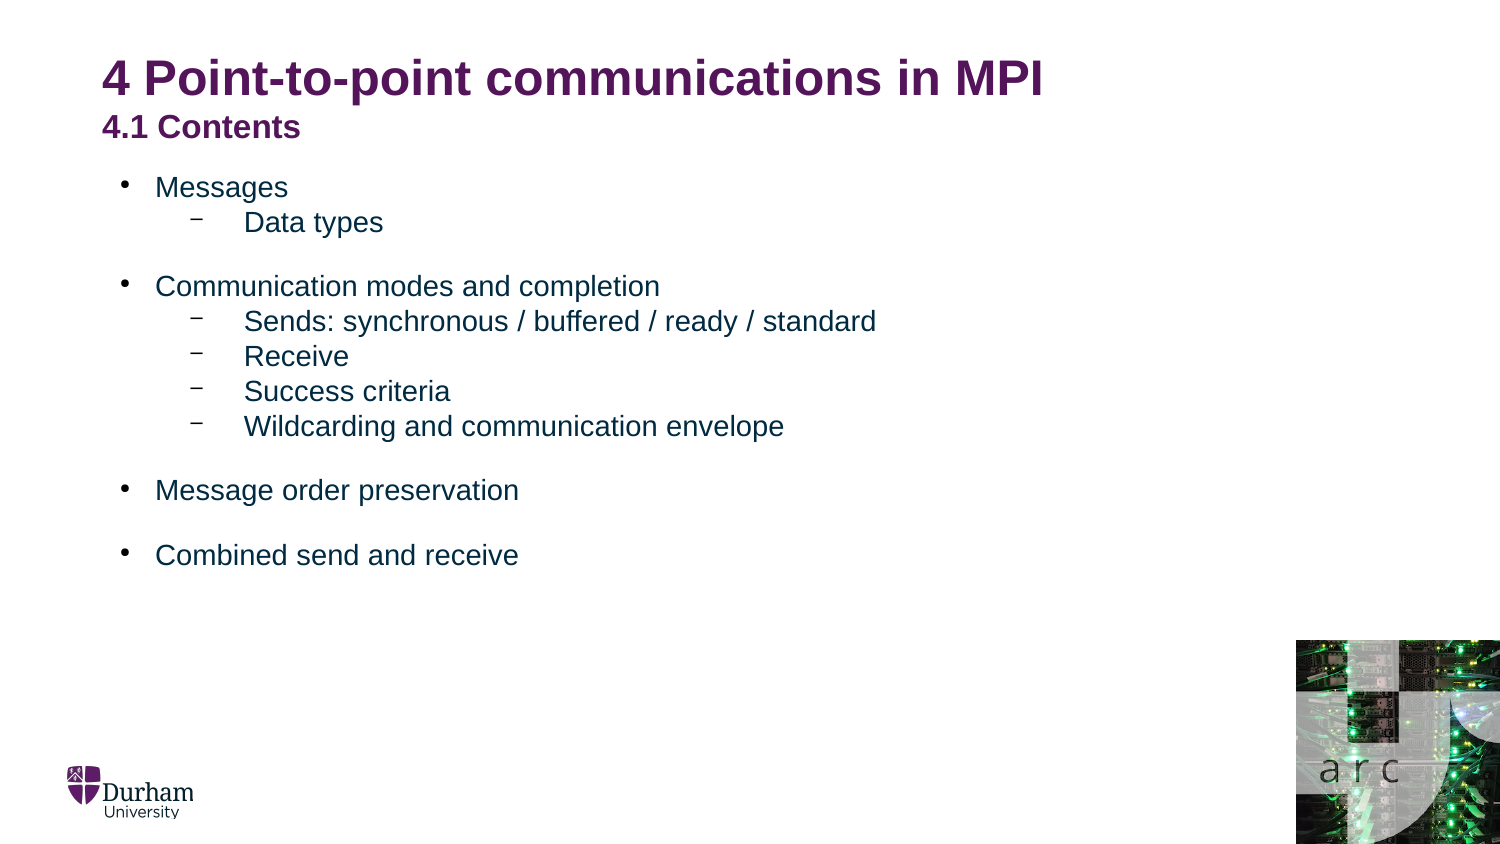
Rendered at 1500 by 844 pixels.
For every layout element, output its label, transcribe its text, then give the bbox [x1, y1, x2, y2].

title 4 Point-to-point communications in MPI 4.1 Contents [101, 45, 1399, 154]
picture [1296, 640, 1500, 844]
picture [67, 766, 193, 819]
list Messages Data types Communication modes and completion Sends: synchronous / buffered / ready / standard Receive Success criteria Wildcarding and communication envelope Message order preservation Combined send and receive [101, 167, 1258, 753]
